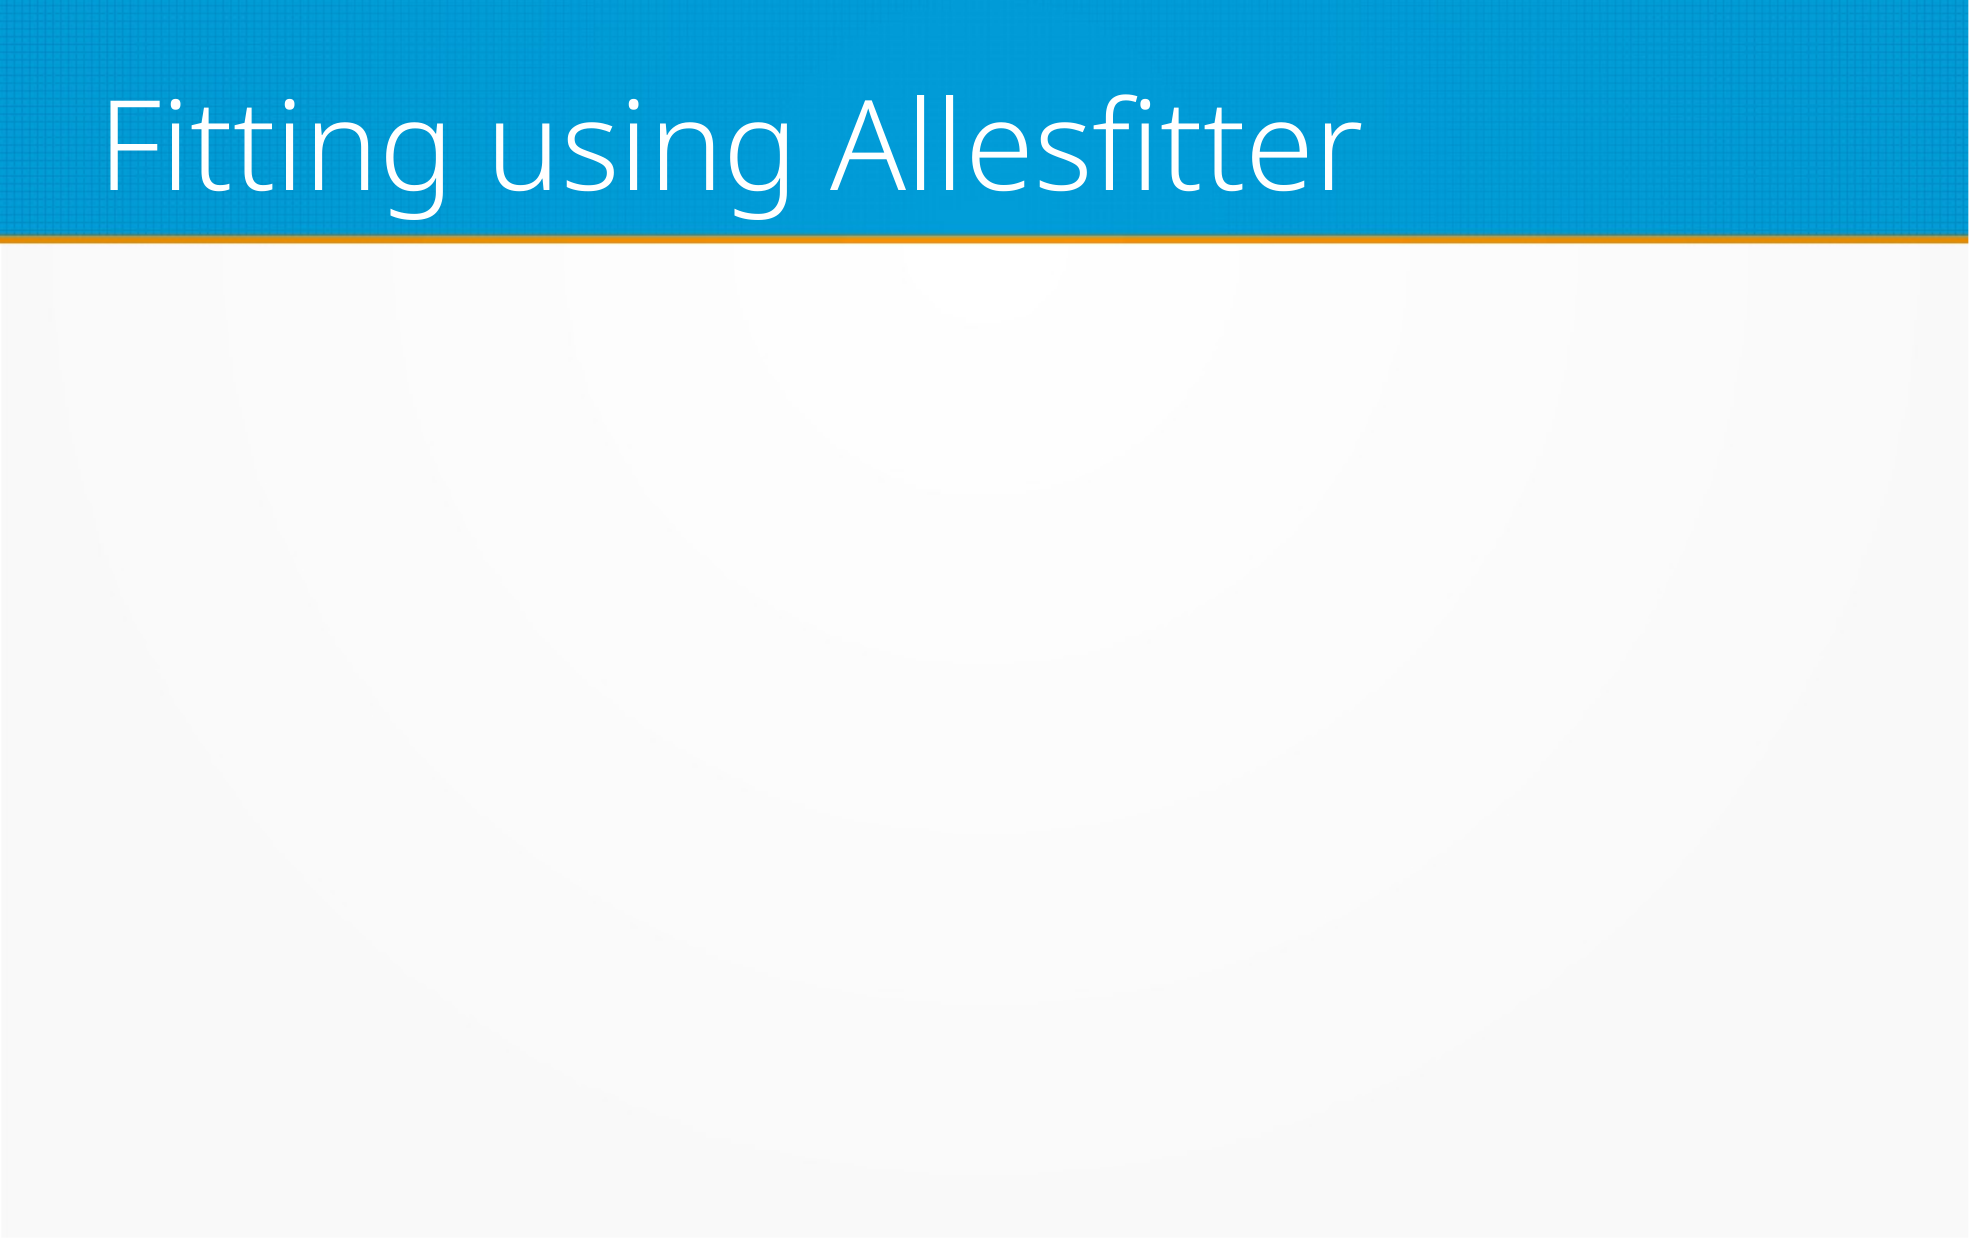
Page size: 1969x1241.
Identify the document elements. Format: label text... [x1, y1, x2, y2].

picture [0, 233, 1969, 1241]
title Fitting using Allesfitter [98, 19, 1870, 227]
